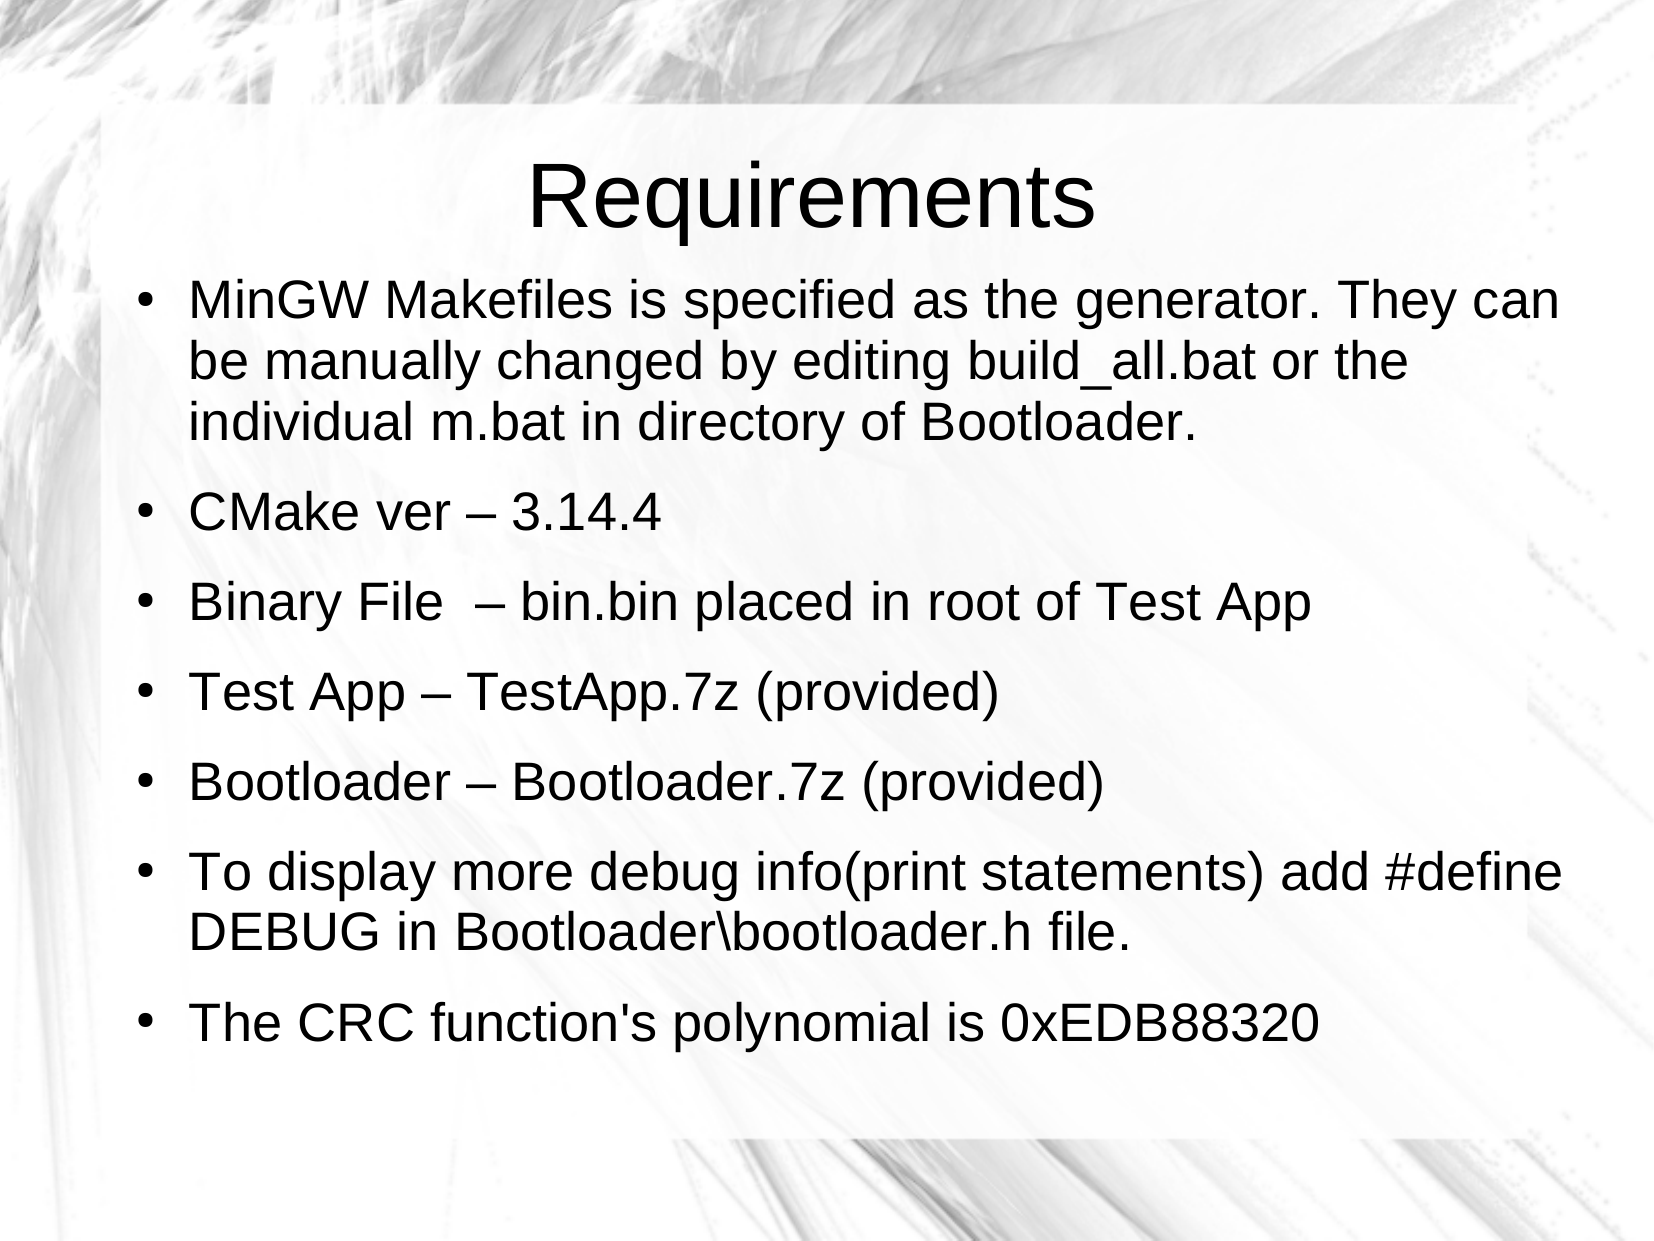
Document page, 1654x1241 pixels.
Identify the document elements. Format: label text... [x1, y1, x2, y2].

list MinGW Makefiles is specified as the generator. They can be manually changed by editing build_all.bat or the individual m.bat in directory of Bootloader. CMake ver – 3.14.4 Binary File – bin.bin placed in root of Test App Test App – TestApp.7z (provided) Bootloader – Bootloader.7z (provided) To display more debug info(print statements) add #define DEBUG in Bootloader\bootloader.h file. The CRC function's polynomial is 0xEDB88320 [118, 270, 1571, 1053]
title Requirements [118, 112, 1506, 270]
picture [0, 0, 1654, 1241]
